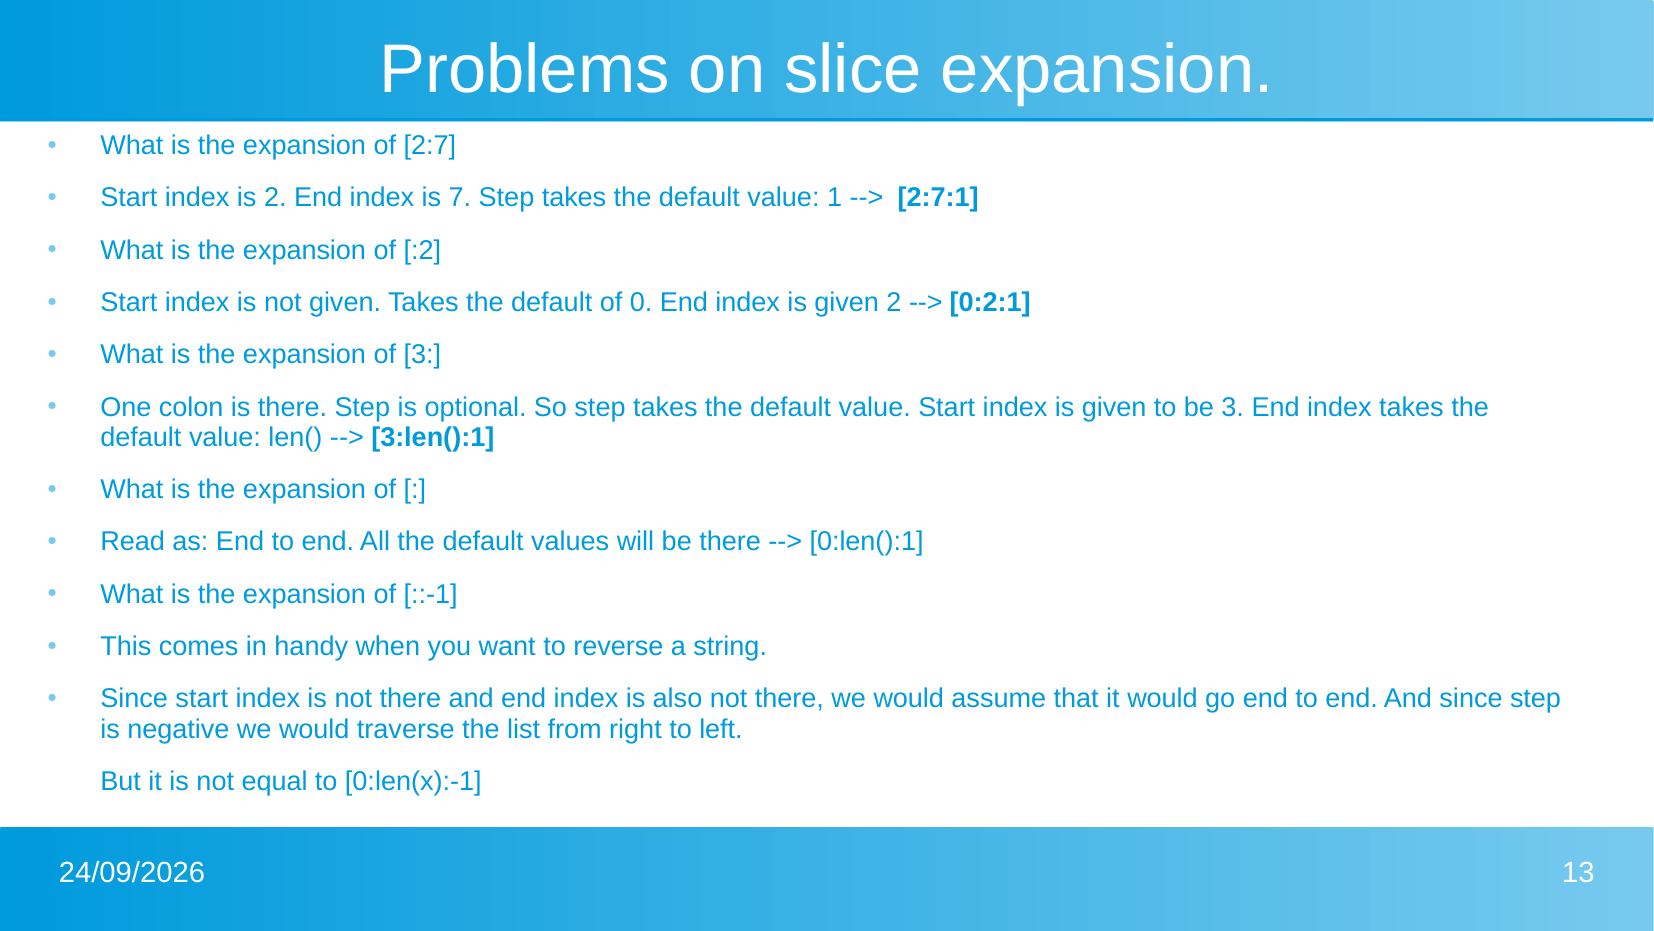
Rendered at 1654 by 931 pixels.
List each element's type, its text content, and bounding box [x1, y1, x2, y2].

title Problems on slice expansion. [59, 29, 1595, 108]
list What is the expansion of [2:7] Start index is 2. End index is 7. Step takes the default value: 1 --> [2:7:1] What is the expansion of [:2] Start index is not given. Takes the default of 0. End index is given 2 --> [0:2:1] What is the expansion of [3:] One colon is there. Step is optional. So step takes the default value. Start index is given to be 3. End index takes the default value: len() --> [3:len():1] What is the expansion of [:] Read as: End to end. All the default values will be there --> [0:len():1] What is the expansion of [::-1] This comes in handy when you want to reverse a string. Since start index is not there and end index is also not there, we would assume that it would go end to end. And since step is negative we would traverse the list from right to left. But it is not equal to [0:len(x):-1] [29, 129, 1565, 721]
